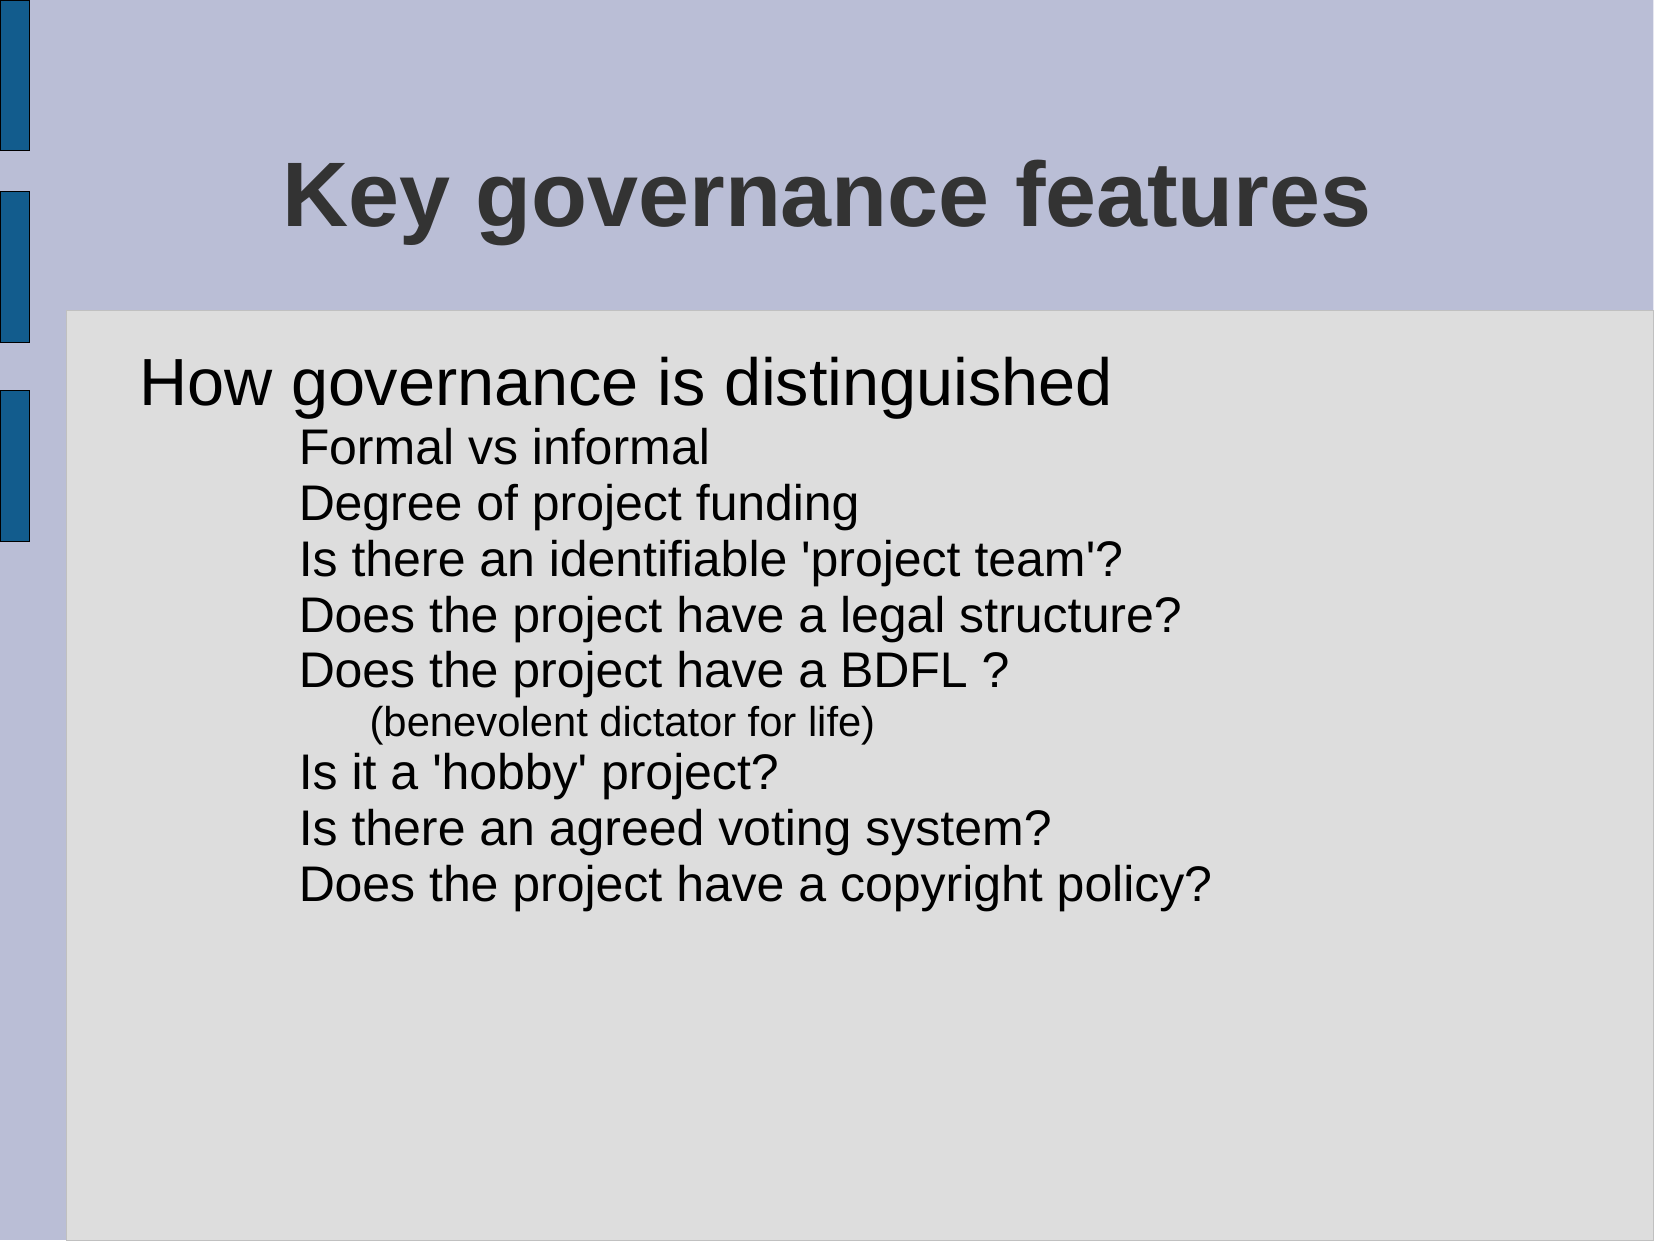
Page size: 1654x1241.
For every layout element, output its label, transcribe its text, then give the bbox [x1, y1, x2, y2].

title Key governance features [121, 98, 1534, 291]
list How governance is distinguished Formal vs informal Degree of project funding Is there an identifiable 'project team'? Does the project have a legal structure? Does the project have a BDFL ? (benevolent dictator for life) Is it a 'hobby' project? Is there an agreed voting system? Does the project have a copyright policy? [121, 344, 1534, 1112]
